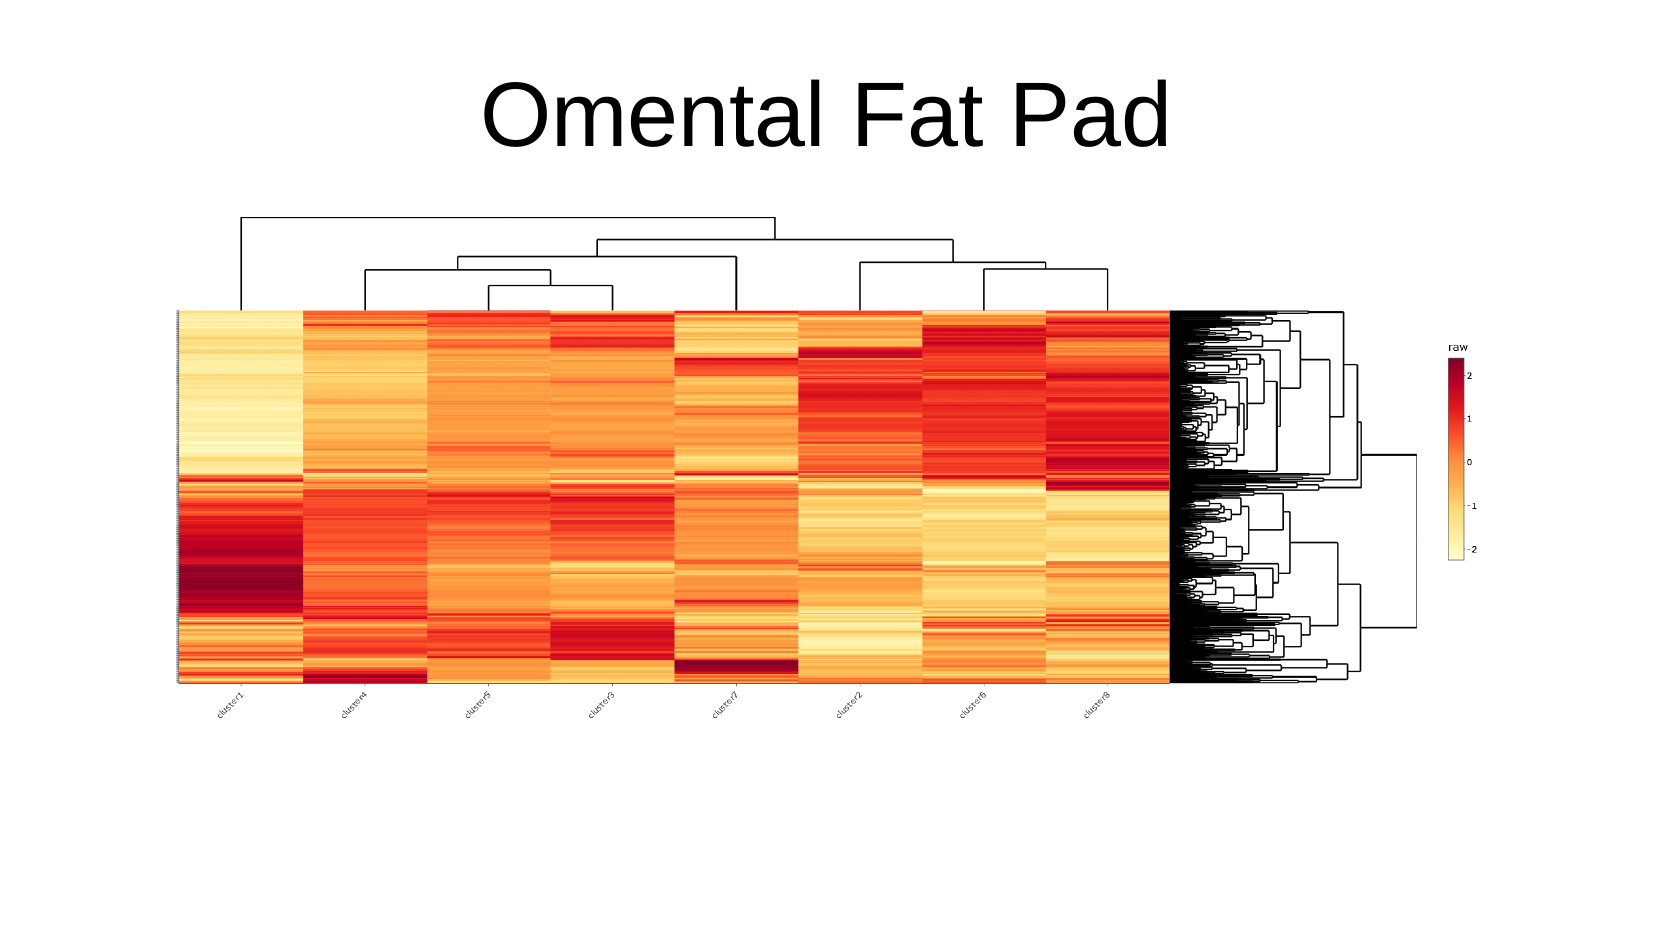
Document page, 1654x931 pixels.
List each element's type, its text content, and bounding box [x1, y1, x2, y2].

title Omental Fat Pad [82, 37, 1571, 193]
picture [164, 217, 1489, 758]
